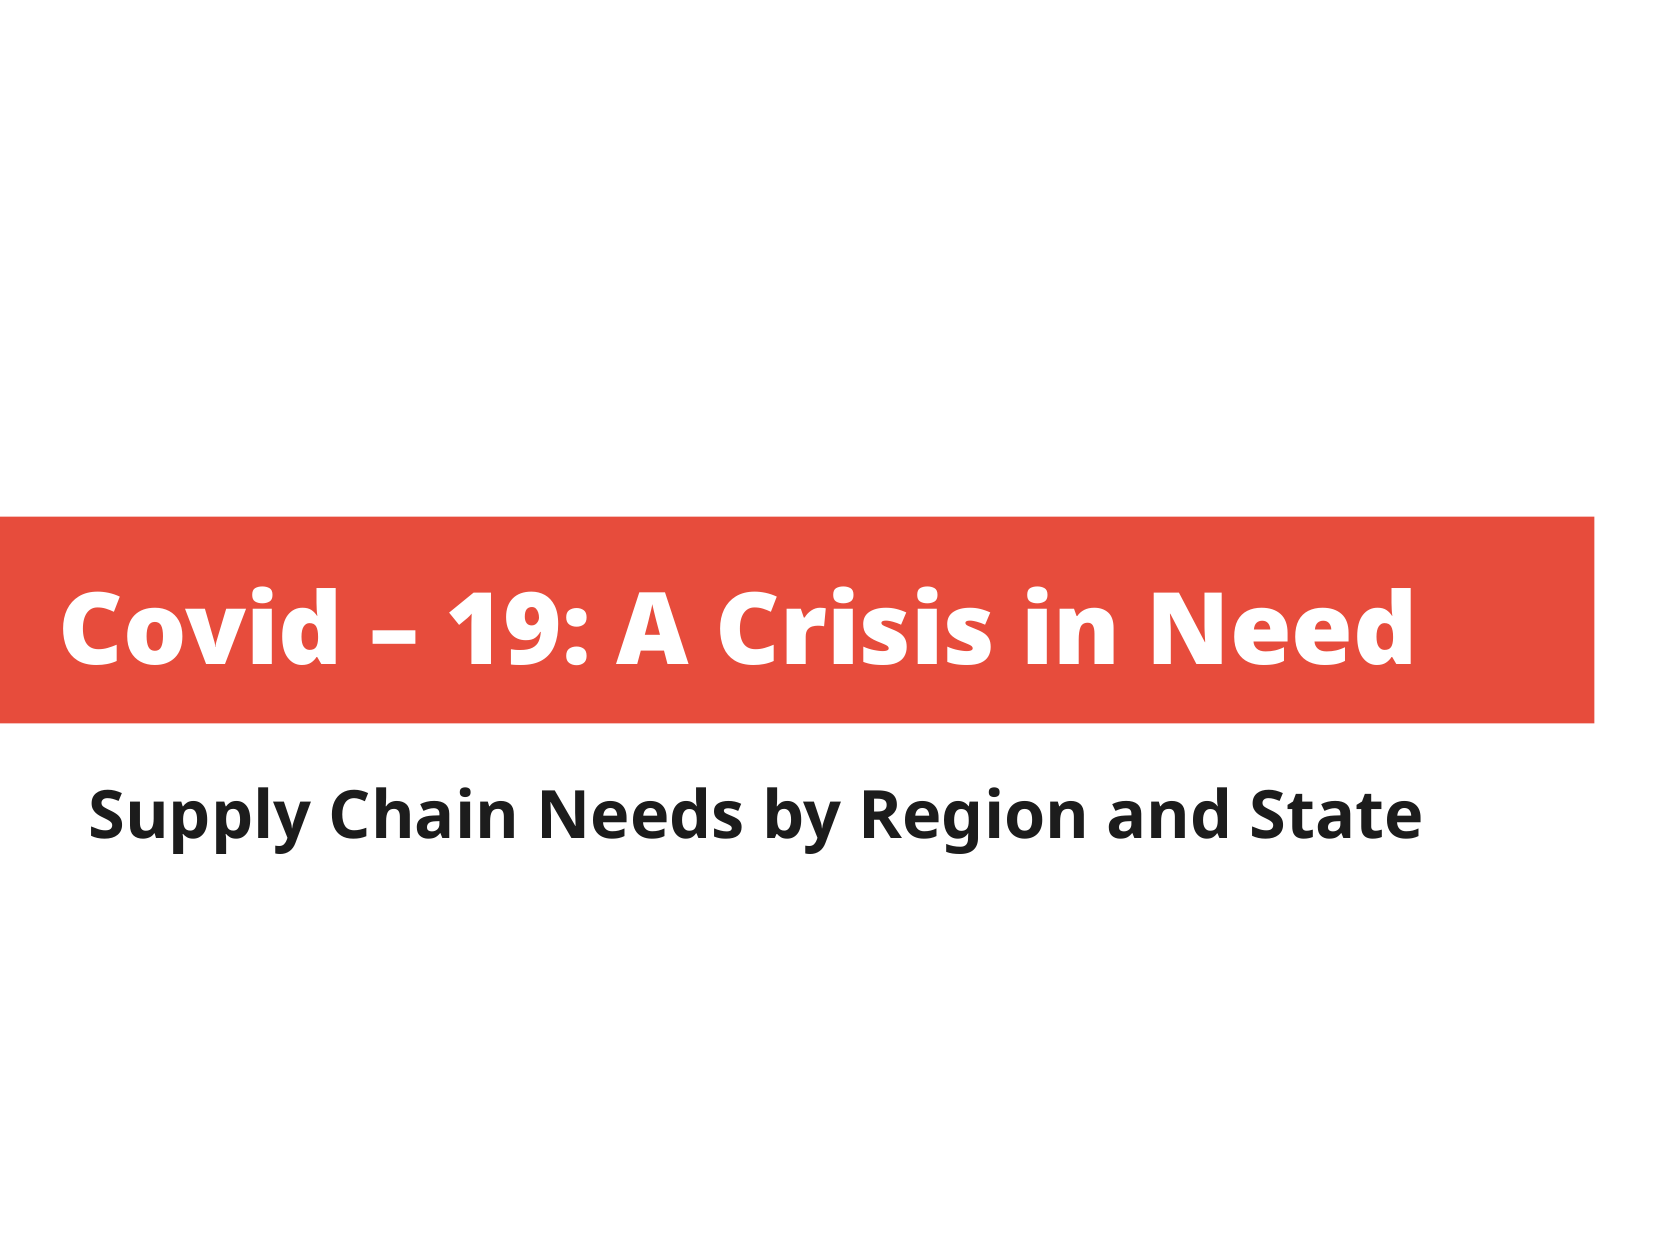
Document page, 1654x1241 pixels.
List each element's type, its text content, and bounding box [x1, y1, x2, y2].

title Covid – 19: A Crisis in Need [59, 546, 1595, 694]
subtitle Supply Chain Needs by Region and State [88, 767, 1595, 1182]
